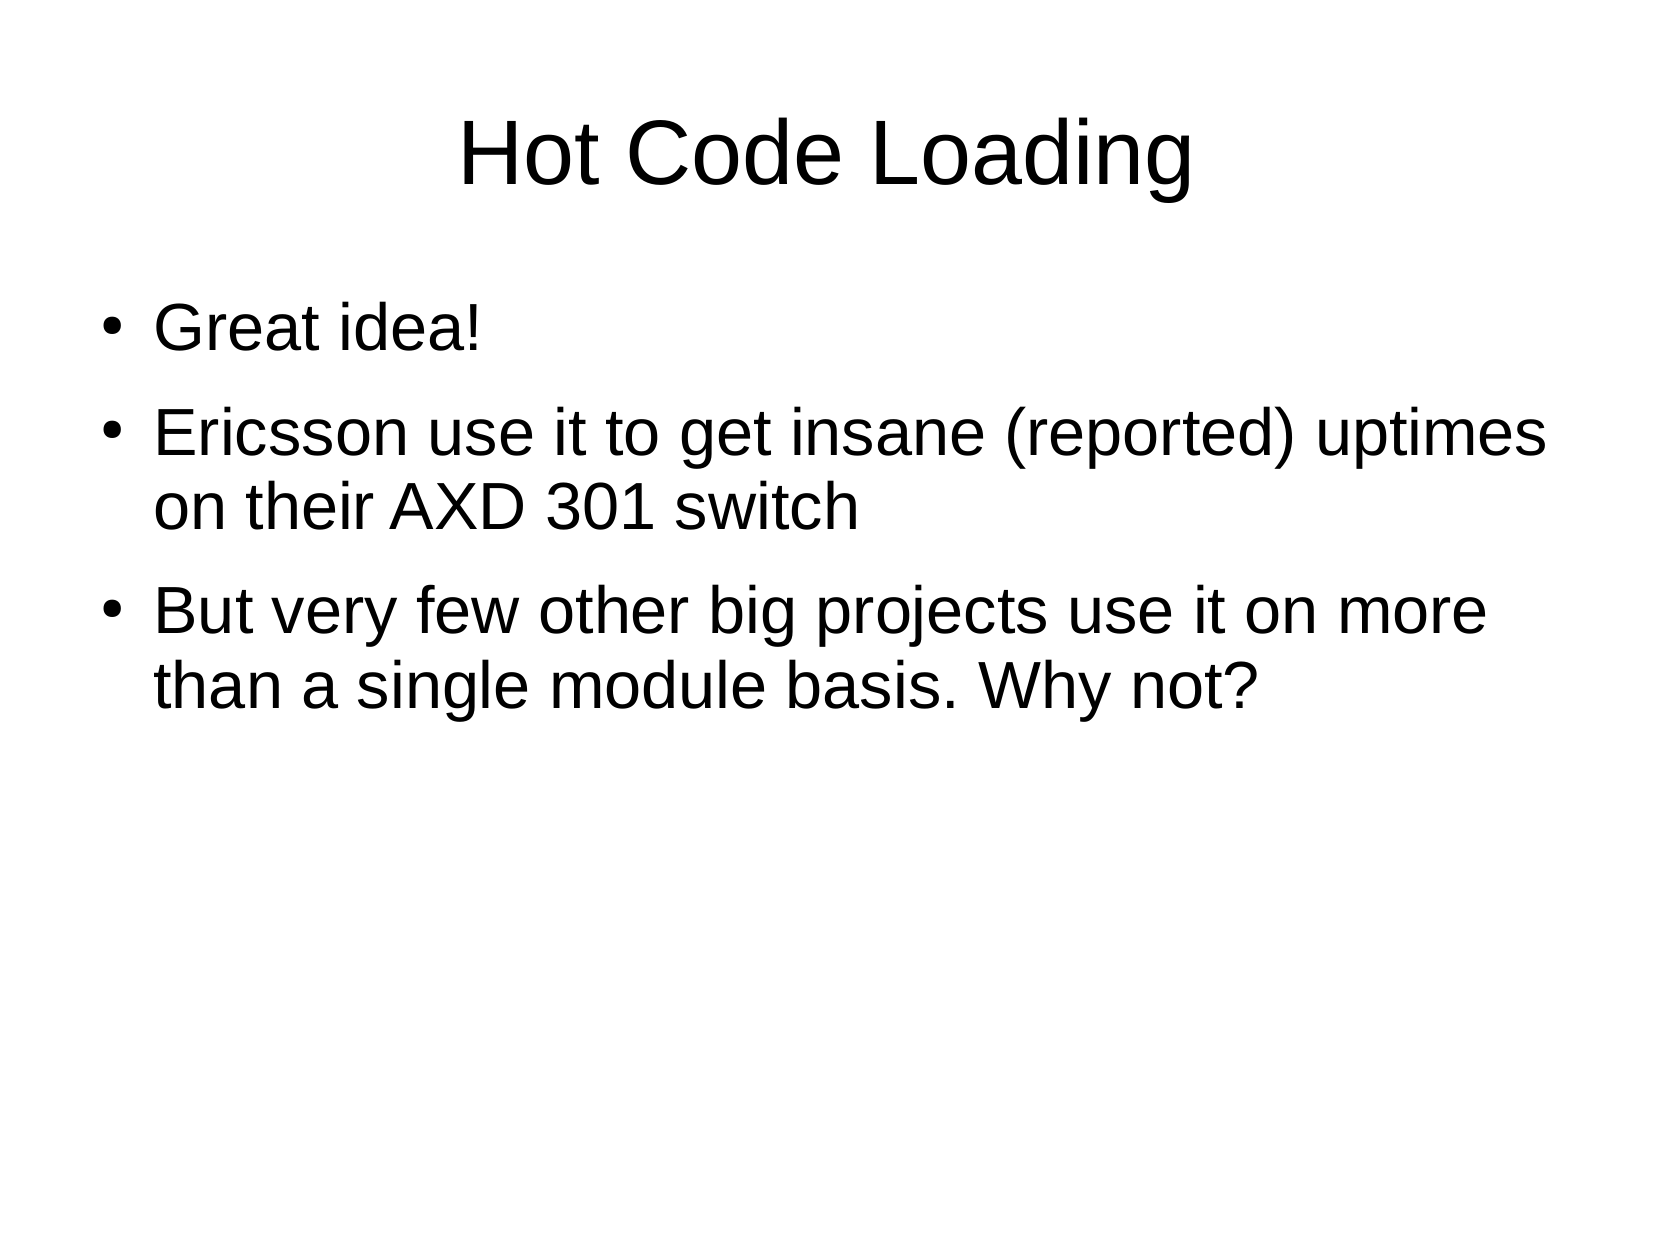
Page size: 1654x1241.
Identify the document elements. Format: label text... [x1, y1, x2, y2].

title Hot Code Loading [82, 49, 1571, 257]
list Great idea! Ericsson use it to get insane (reported) uptimes on their AXD 301 switch But very few other big projects use it on more than a single module basis. Why not? [82, 290, 1571, 1109]
